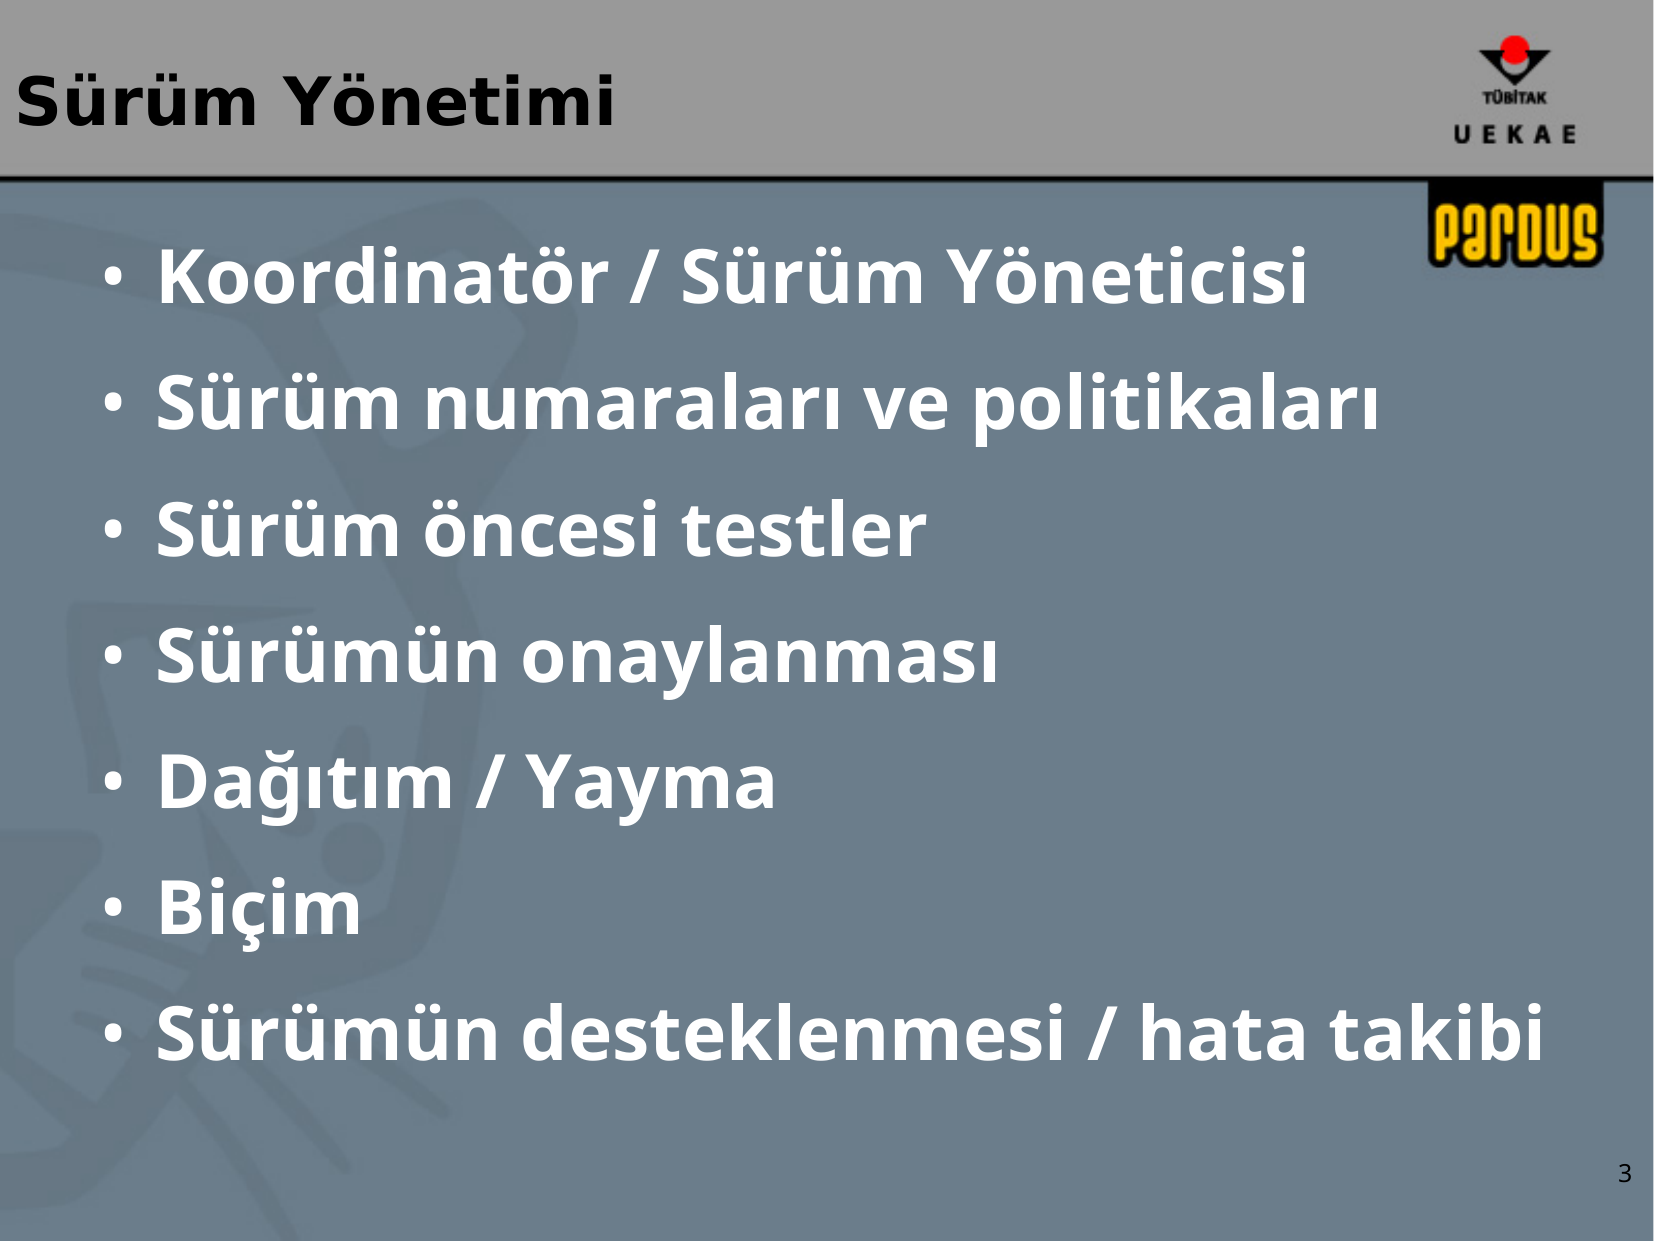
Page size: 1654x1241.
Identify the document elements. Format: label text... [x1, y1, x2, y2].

list Koordinatör / Sürüm Yöneticisi Sürüm numaraları ve politikaları Sürüm öncesi testler Sürümün onaylanması Dağıtım / Yayma Biçim Sürümün desteklenmesi / hata takibi [84, 210, 1595, 1118]
picture [0, 0, 1654, 1241]
title Sürüm Yönetimi [0, 43, 1413, 158]
